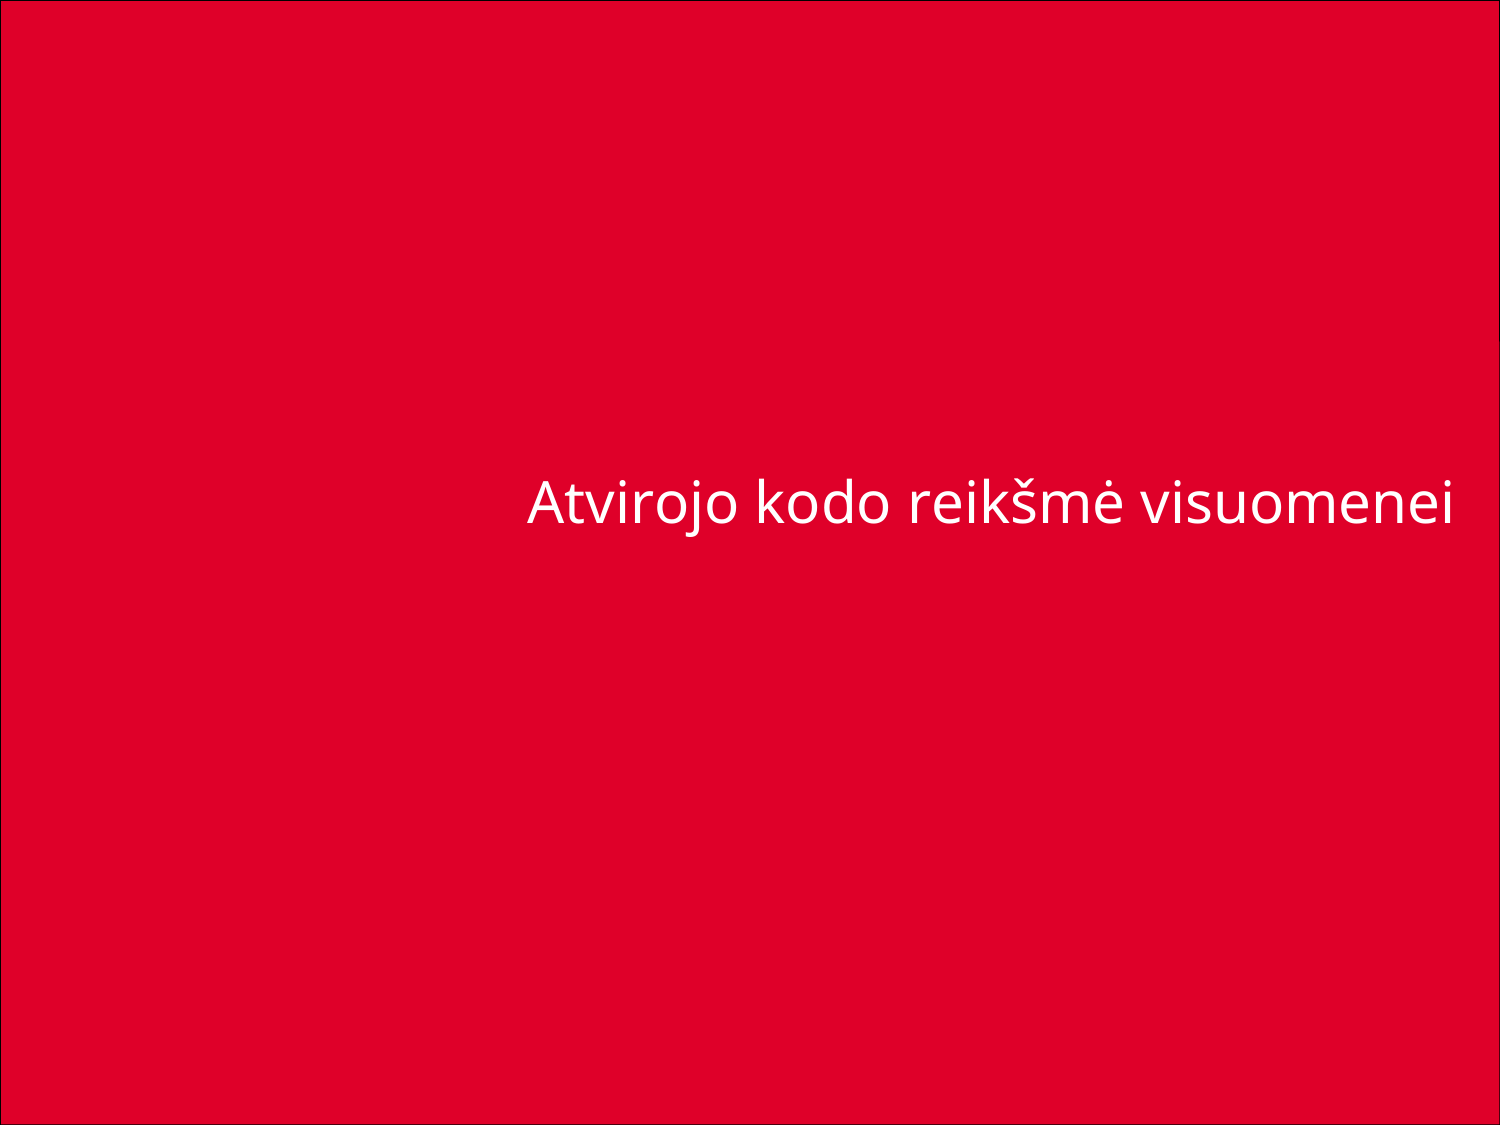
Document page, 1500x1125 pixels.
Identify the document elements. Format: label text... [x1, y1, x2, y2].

text_box [0, 0, 1500, 1125]
text_box Atvirojo kodo reikšmė visuomenei [204, 456, 1471, 547]
